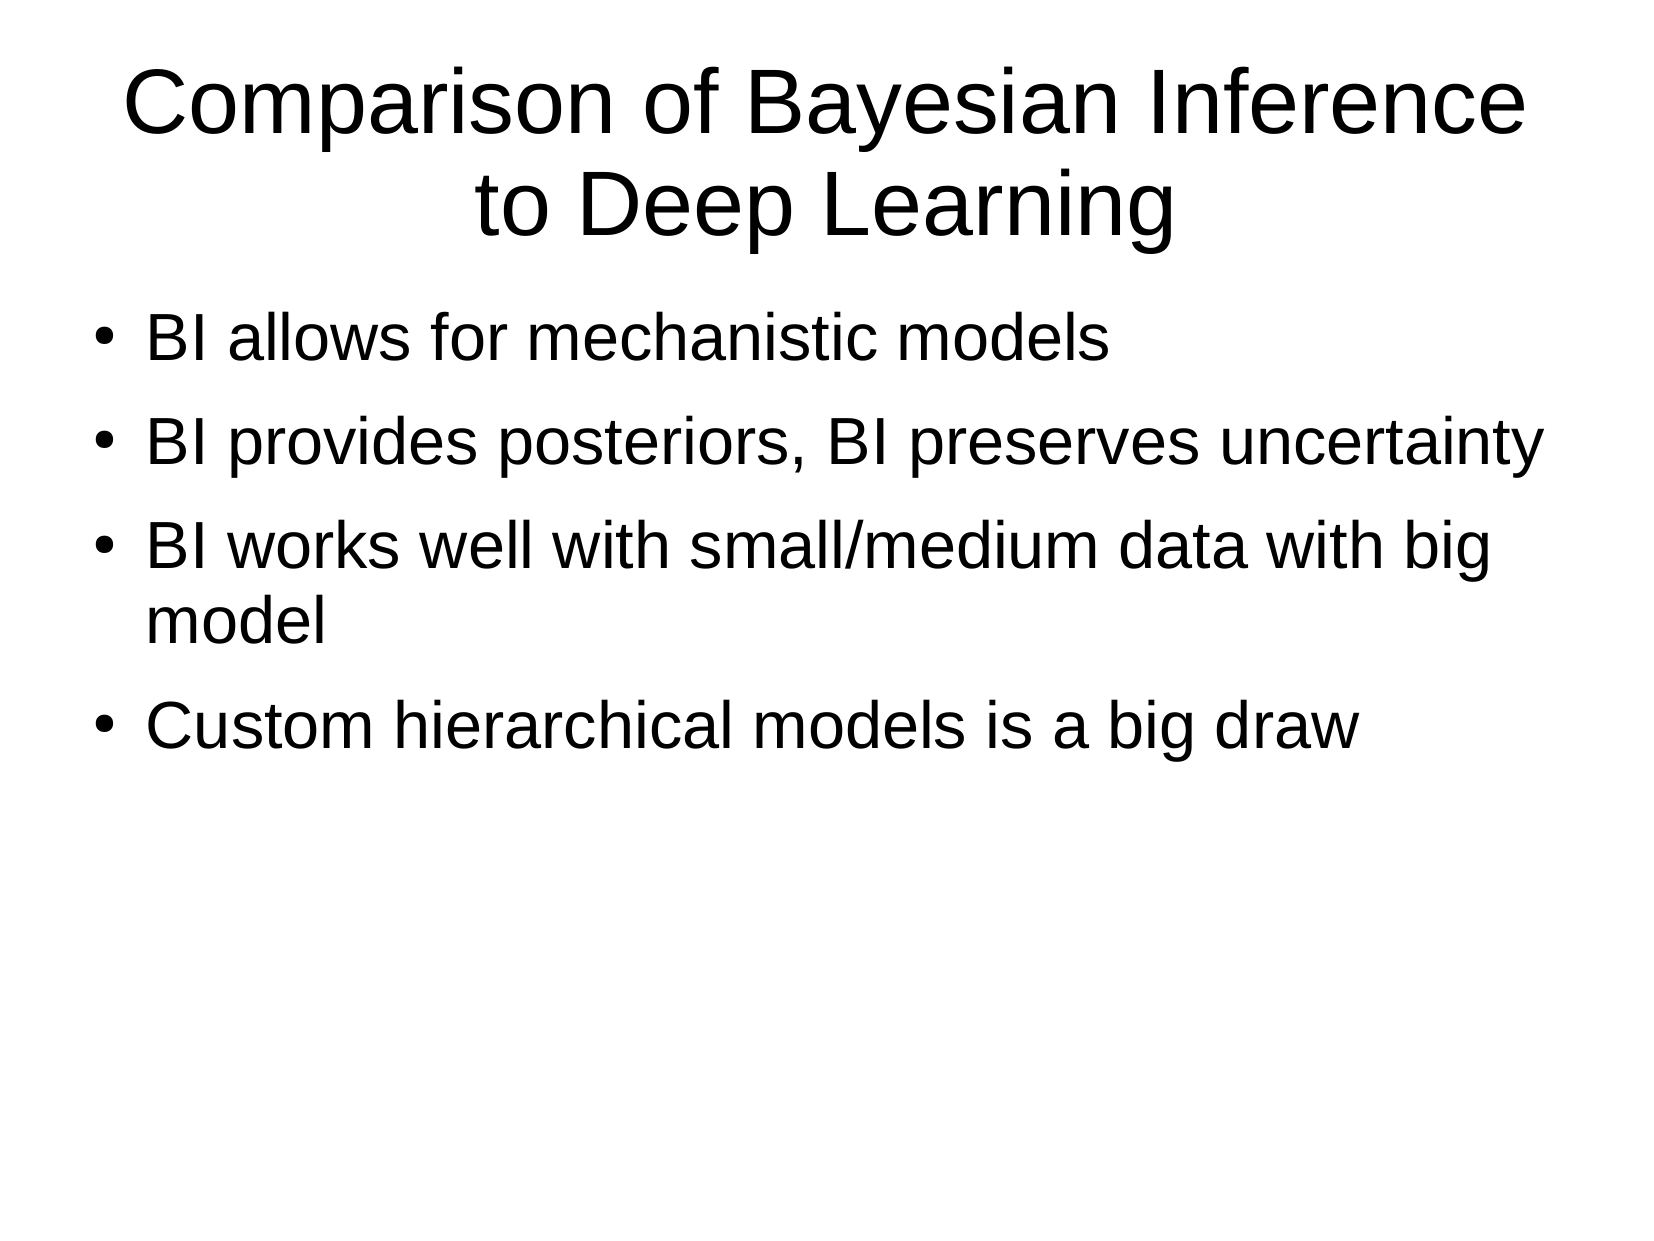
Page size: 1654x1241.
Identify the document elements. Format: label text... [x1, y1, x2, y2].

list BI allows for mechanistic models BI provides posteriors, BI preserves uncertainty BI works well with small/medium data with big model Custom hierarchical models is a big draw [75, 300, 1564, 1119]
title Comparison of Bayesian Inference to Deep Learning [82, 49, 1571, 257]
